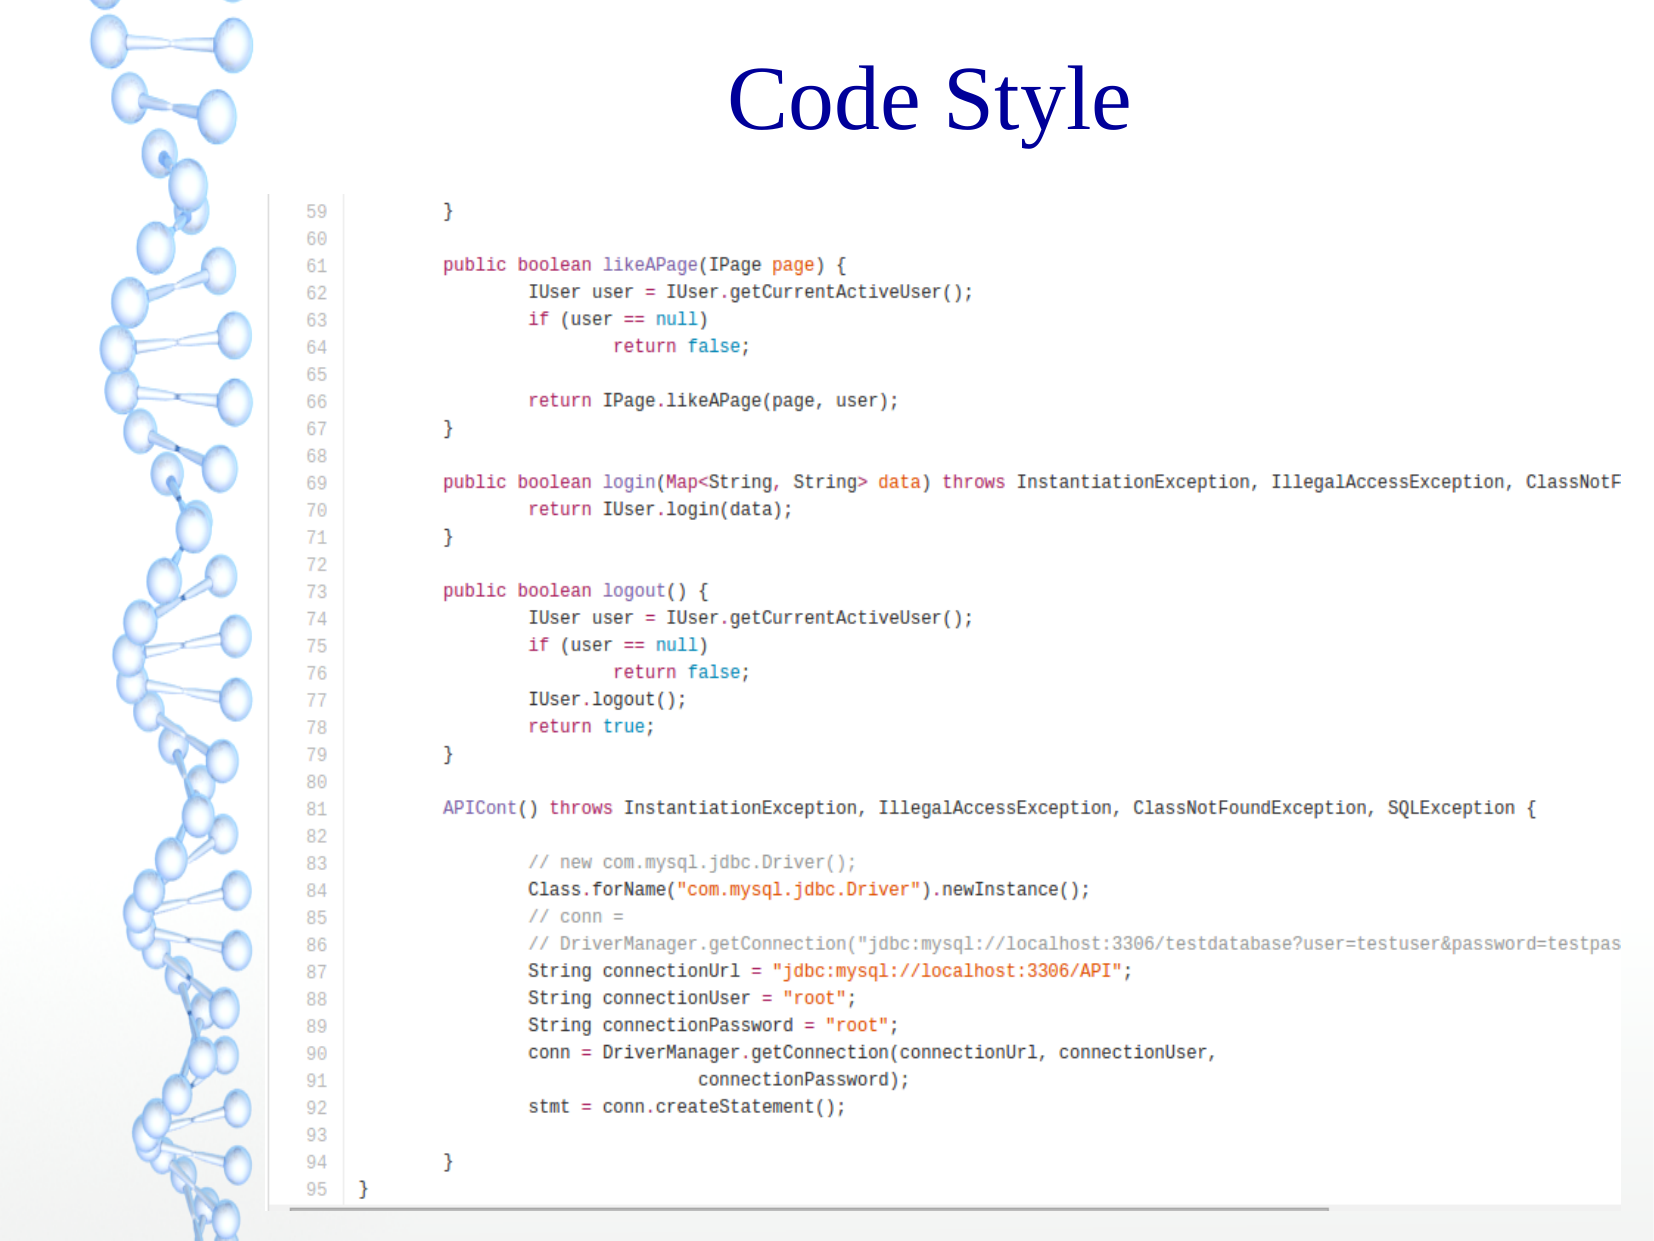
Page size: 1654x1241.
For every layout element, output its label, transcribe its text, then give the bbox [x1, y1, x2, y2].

picture [0, 0, 1654, 1241]
title Code Style [265, 47, 1595, 151]
